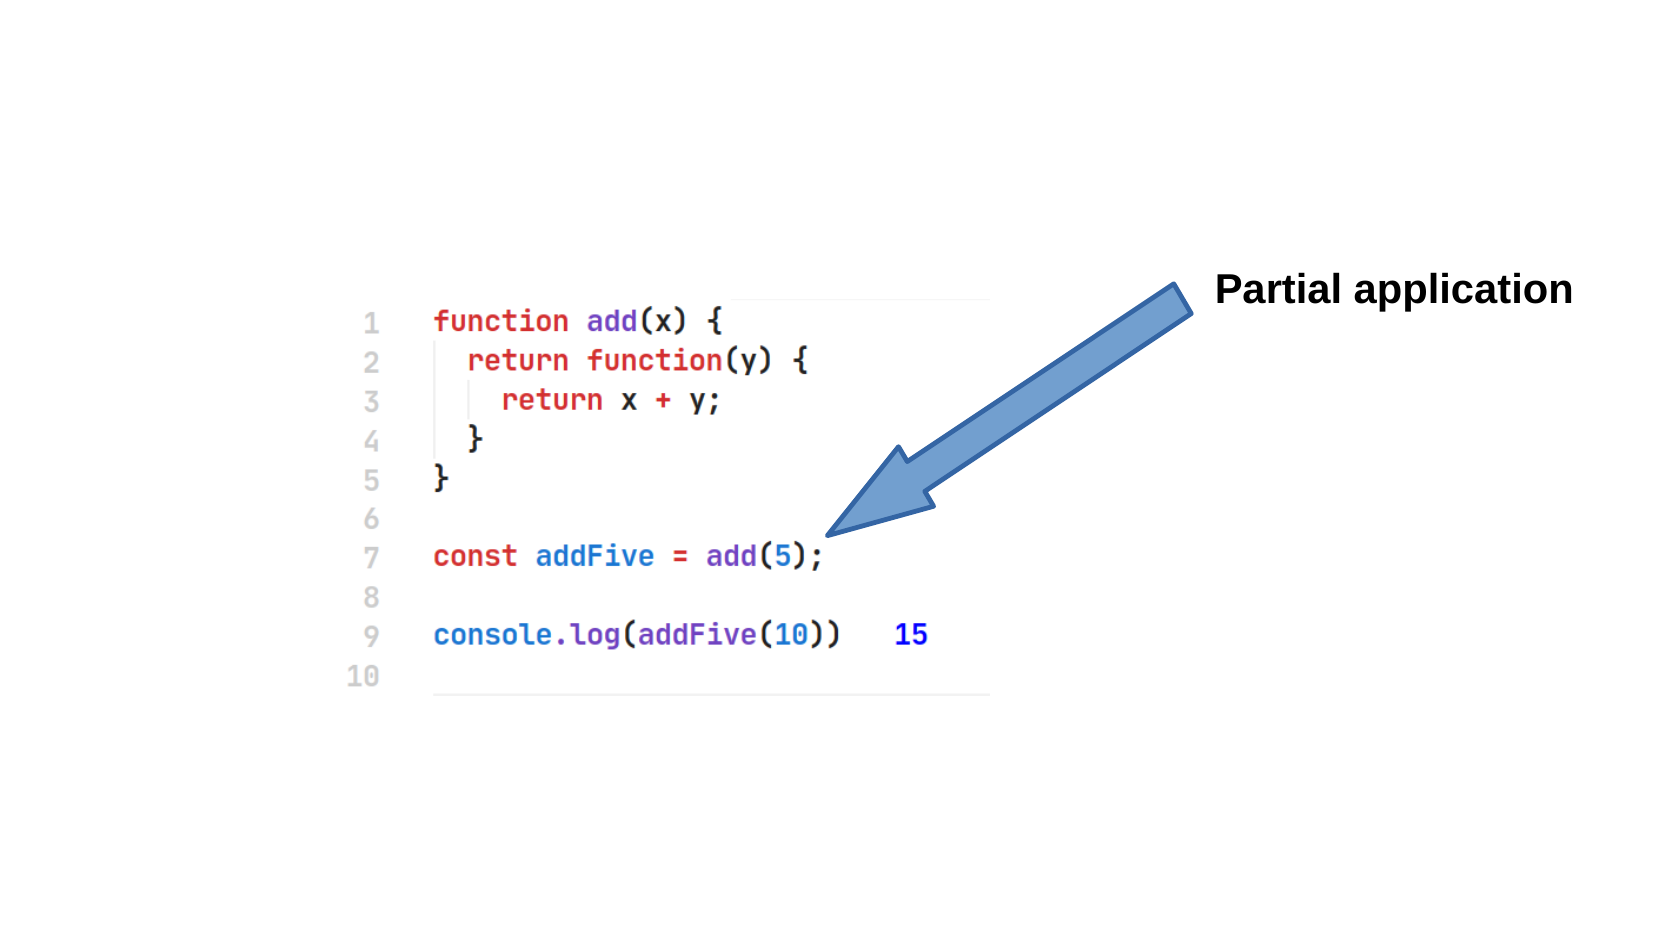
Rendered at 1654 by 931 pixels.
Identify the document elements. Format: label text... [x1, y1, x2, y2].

picture [338, 299, 991, 697]
text_box [827, 283, 1192, 536]
text_box Partial application [1200, 258, 1591, 366]
